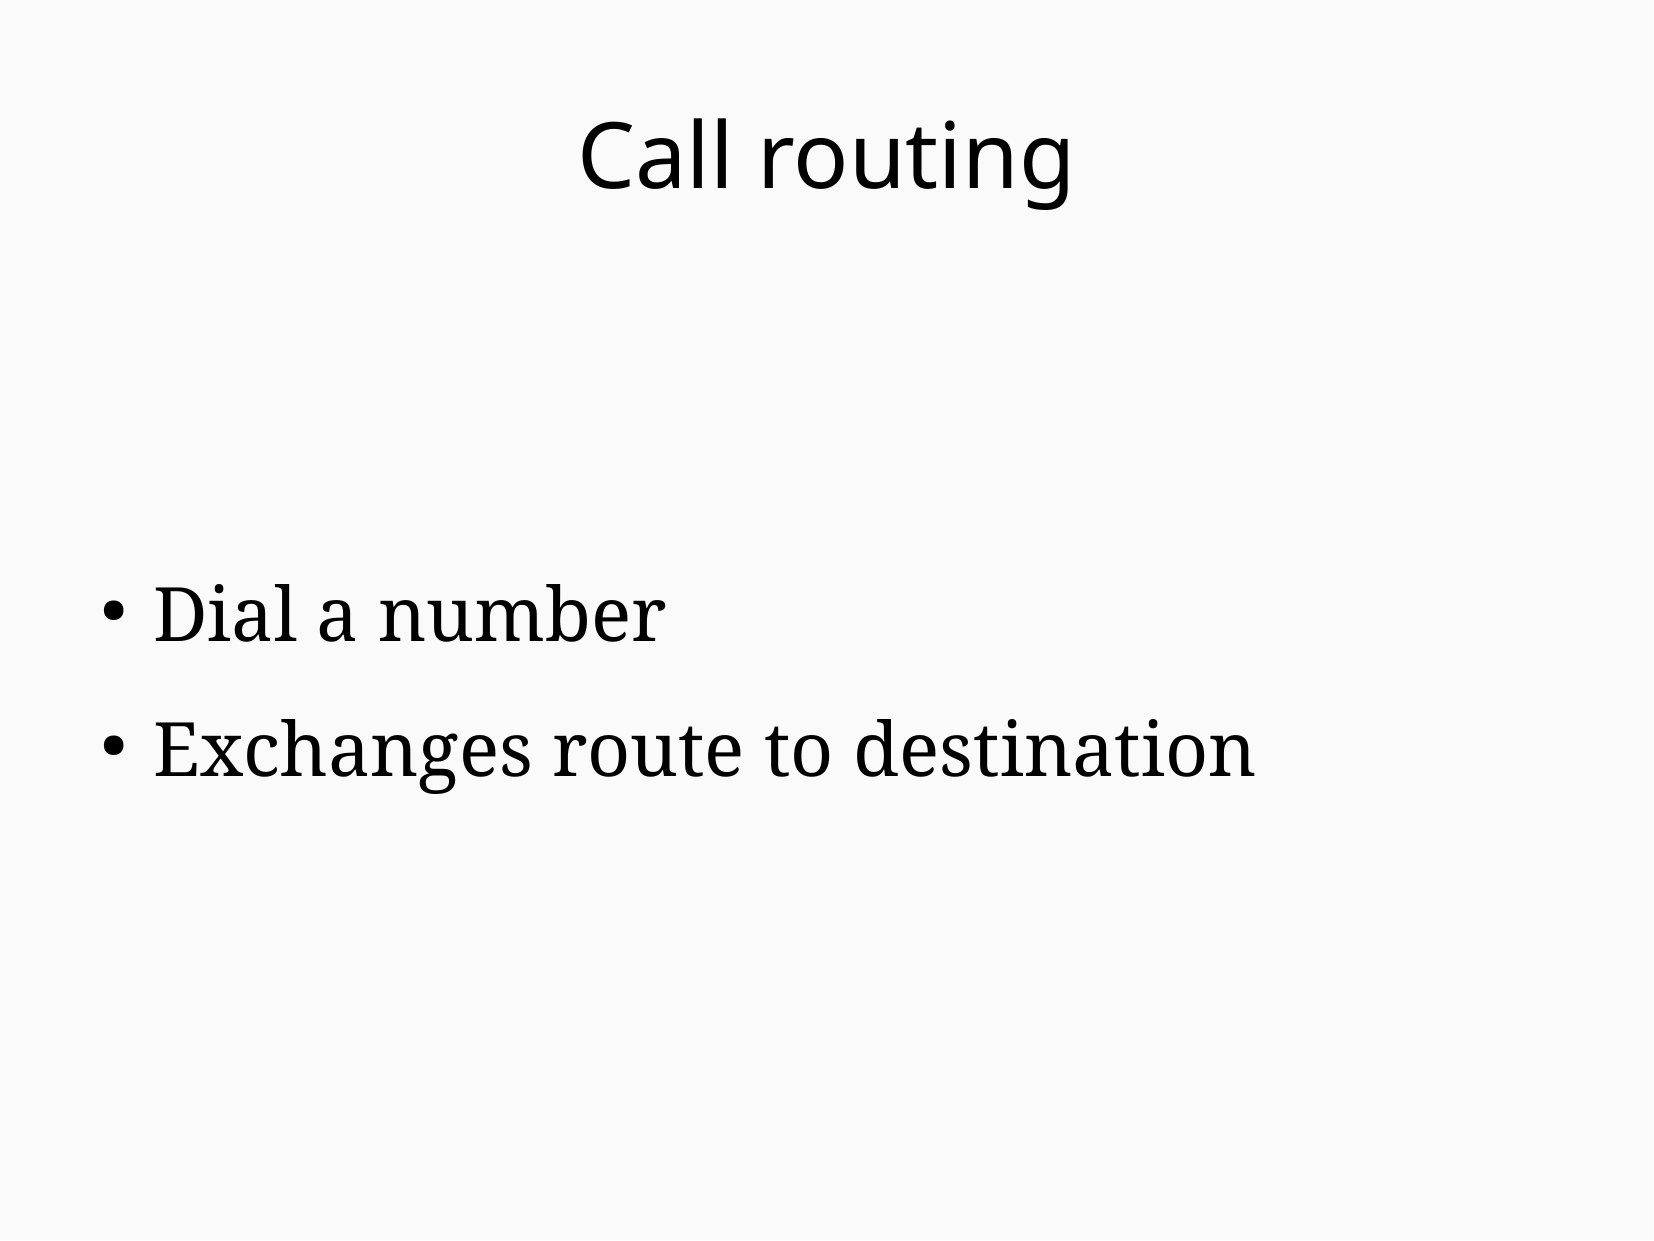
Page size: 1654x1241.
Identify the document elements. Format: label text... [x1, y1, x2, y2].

title Call routing [82, 49, 1571, 257]
list Dial a number Exchanges route to destination [82, 290, 1571, 1010]
